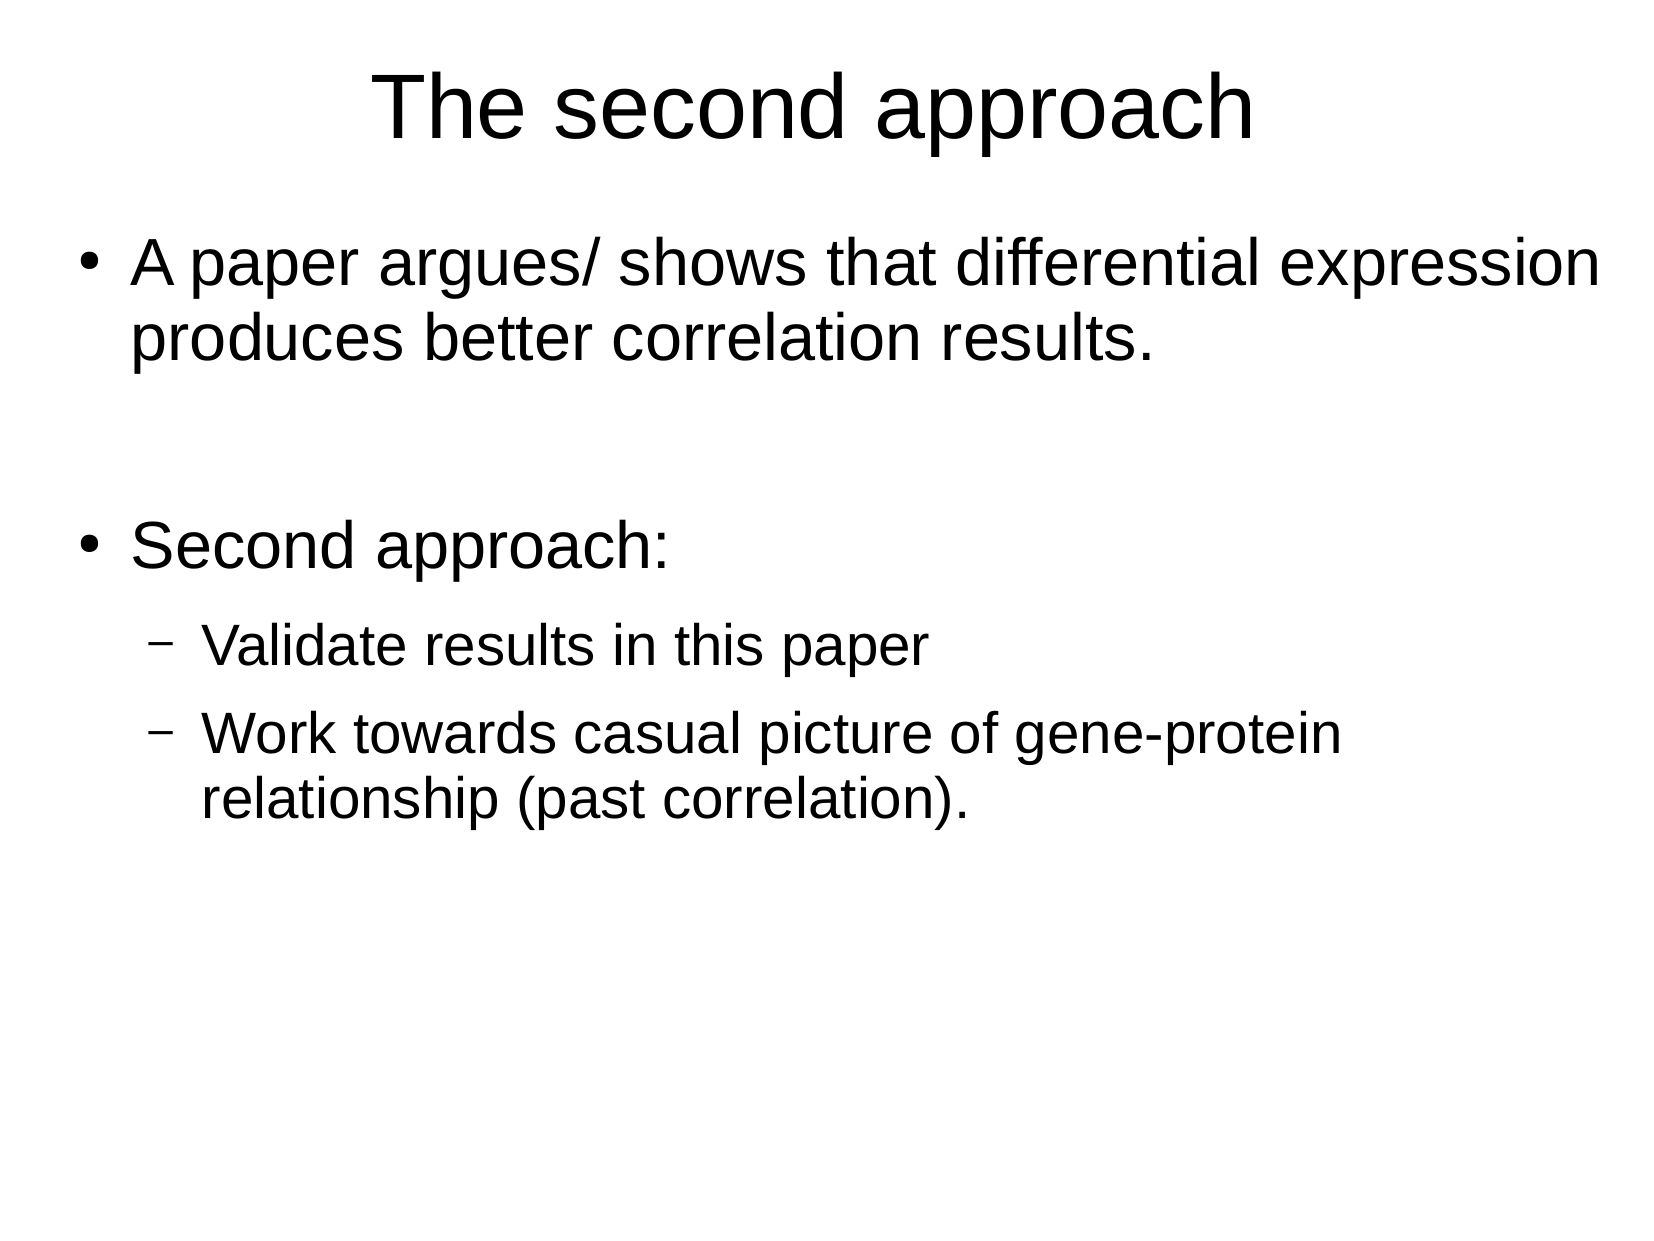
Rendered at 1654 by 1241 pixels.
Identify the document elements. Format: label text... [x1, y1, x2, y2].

list A paper argues/ shows that differential expression produces better correlation results. Second approach: Validate results in this paper Work towards casual picture of gene-protein relationship (past correlation). [60, 225, 1606, 1156]
title The second approach [82, 17, 1571, 196]
